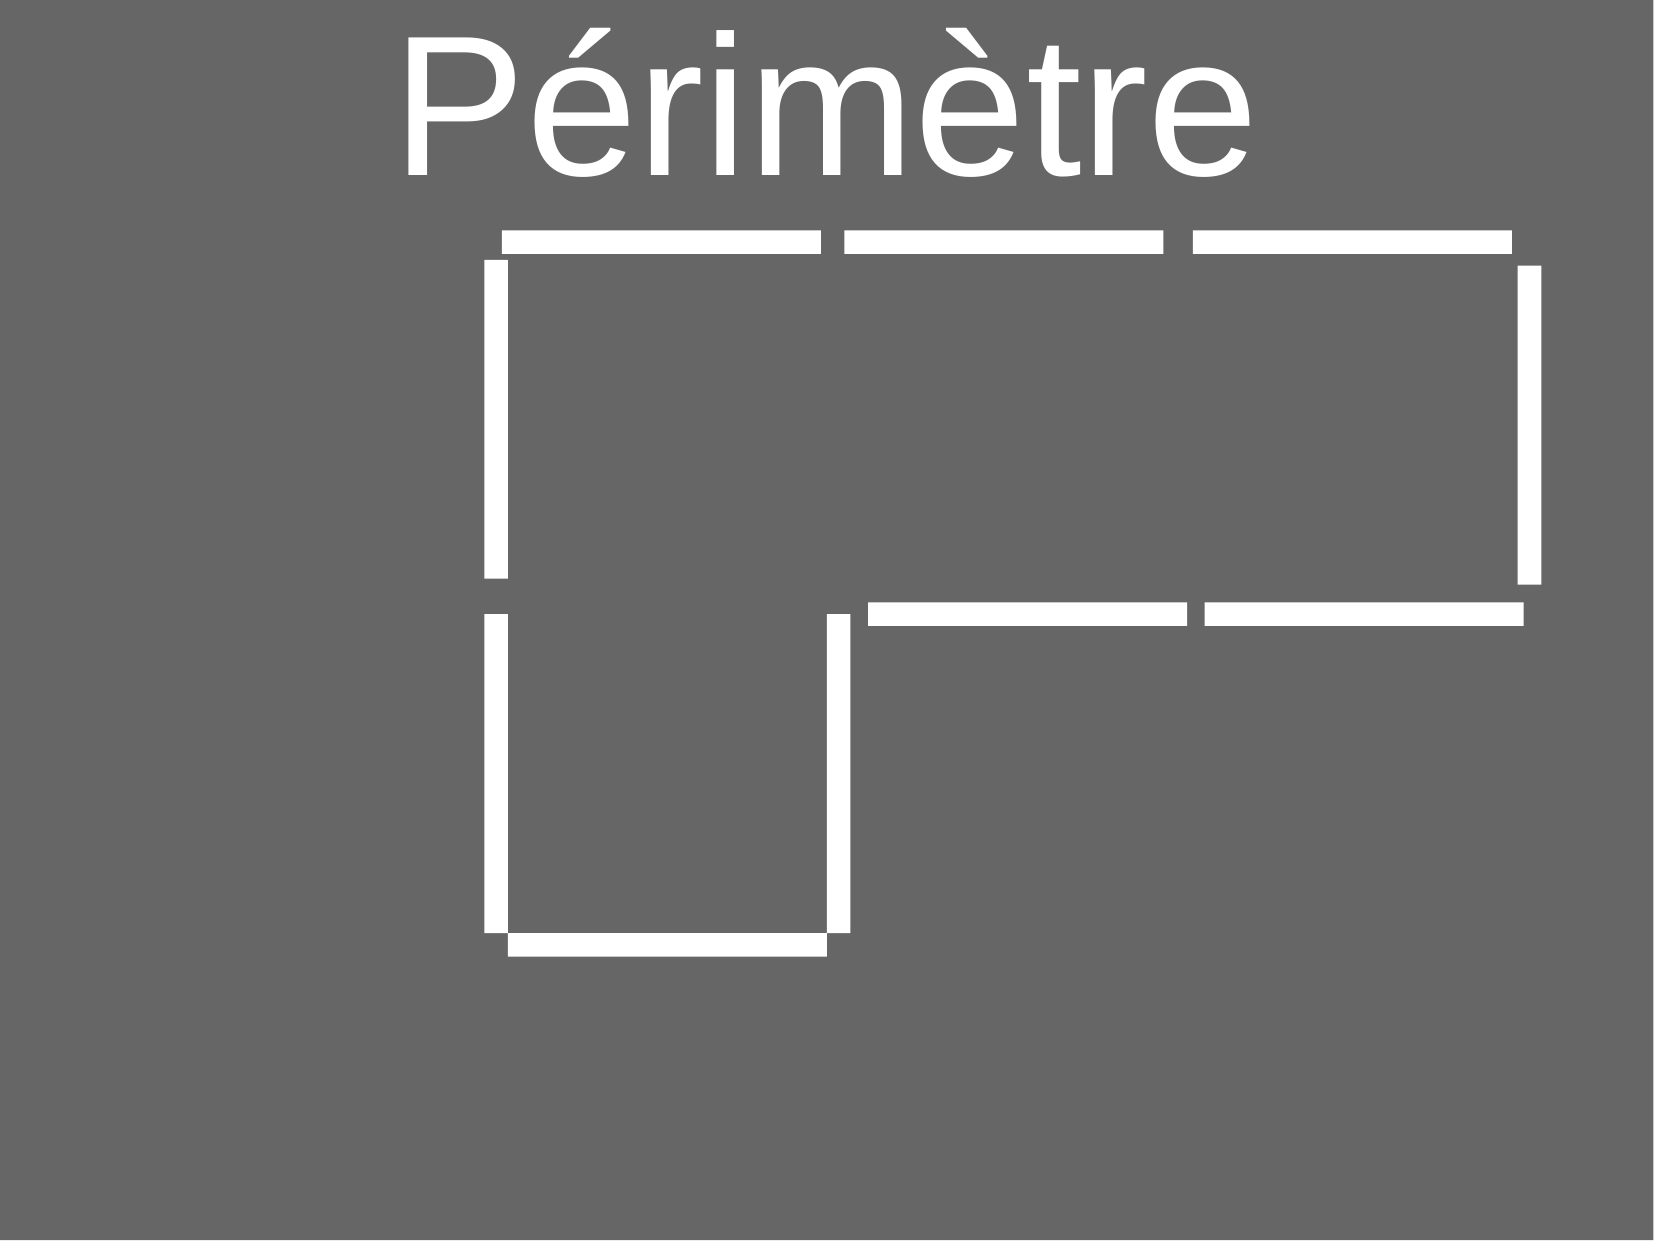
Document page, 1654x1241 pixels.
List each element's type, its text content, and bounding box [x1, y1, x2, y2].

text_box [0, 0, 1654, 1241]
title Périmètre [353, 0, 1300, 237]
